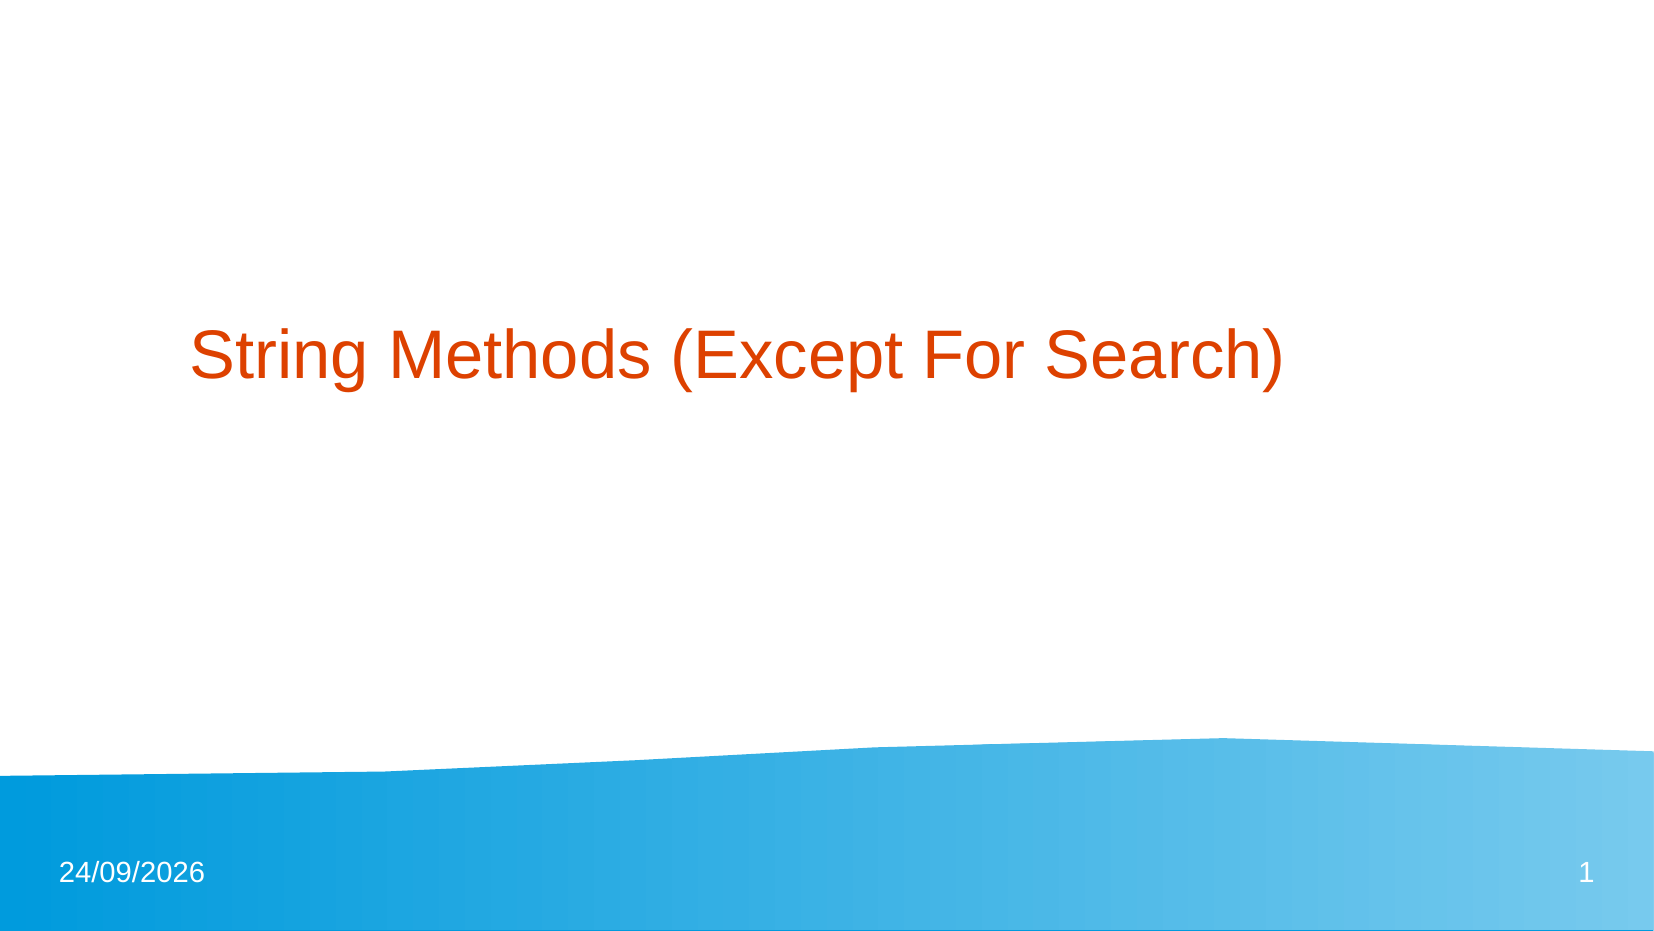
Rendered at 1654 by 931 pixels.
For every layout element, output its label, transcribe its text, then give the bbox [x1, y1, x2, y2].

title String Methods (Except For Search) [0, 265, 1477, 443]
